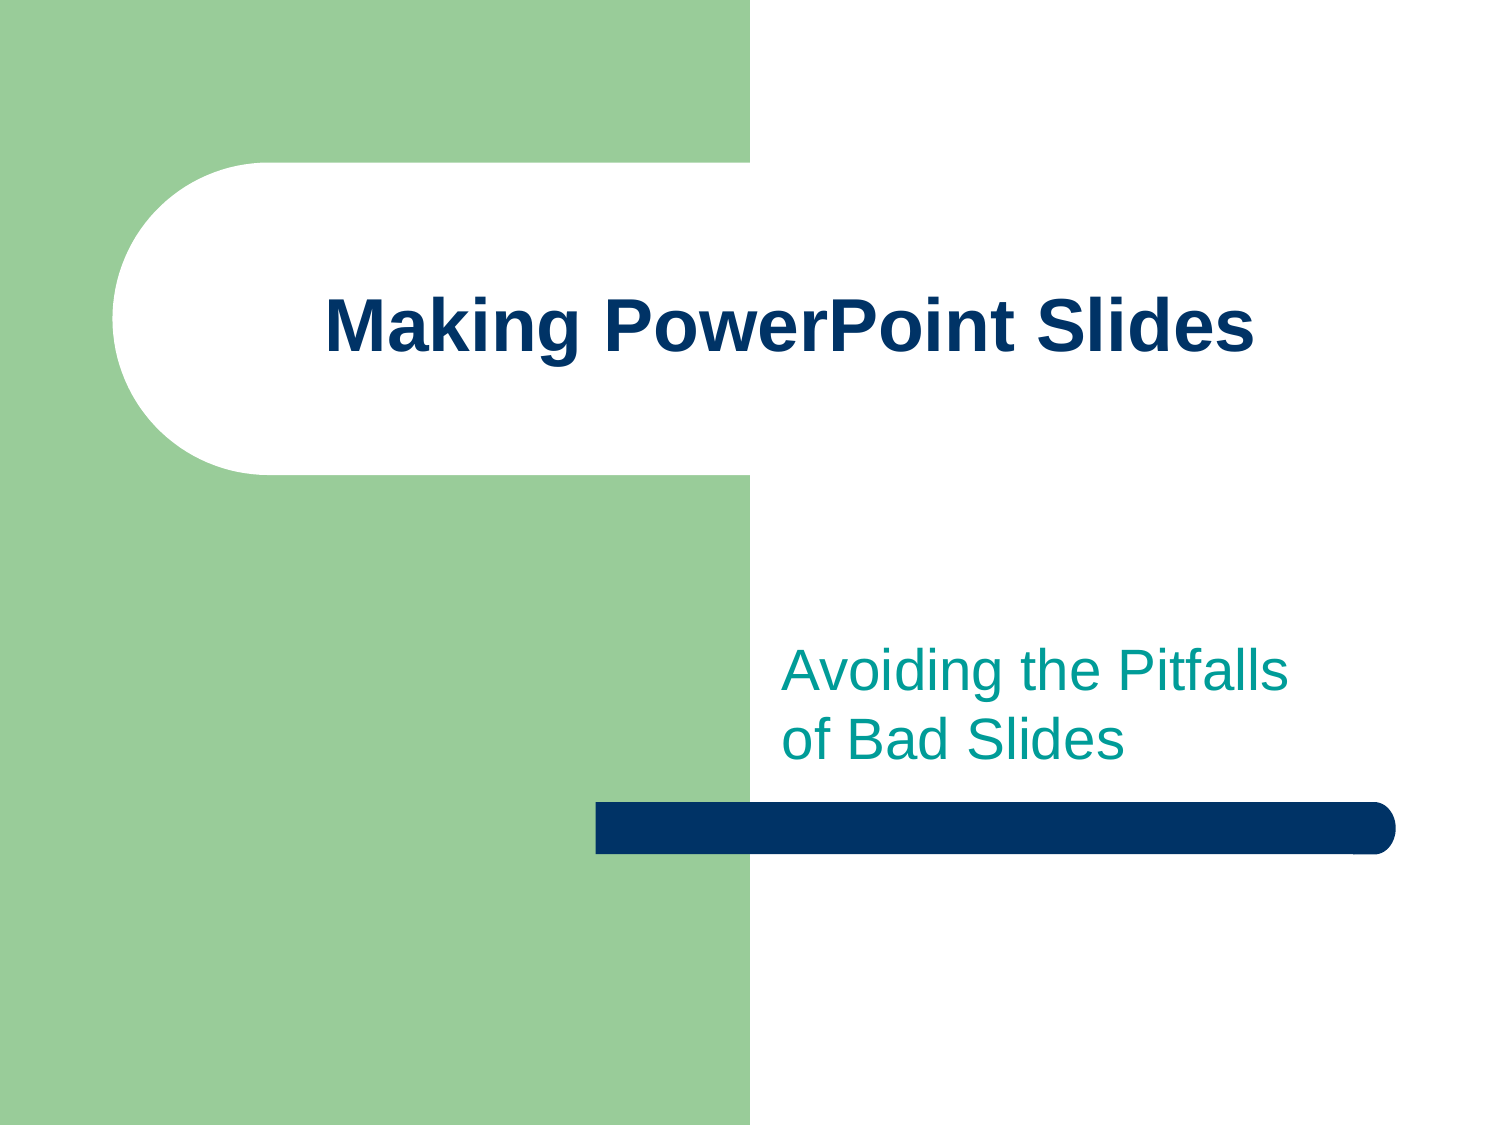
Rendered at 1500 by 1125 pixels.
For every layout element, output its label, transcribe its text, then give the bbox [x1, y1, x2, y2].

subtitle Avoiding the Pitfalls of Bad Slides [766, 480, 1367, 780]
title Making PowerPoint Slides [153, 233, 1429, 422]
